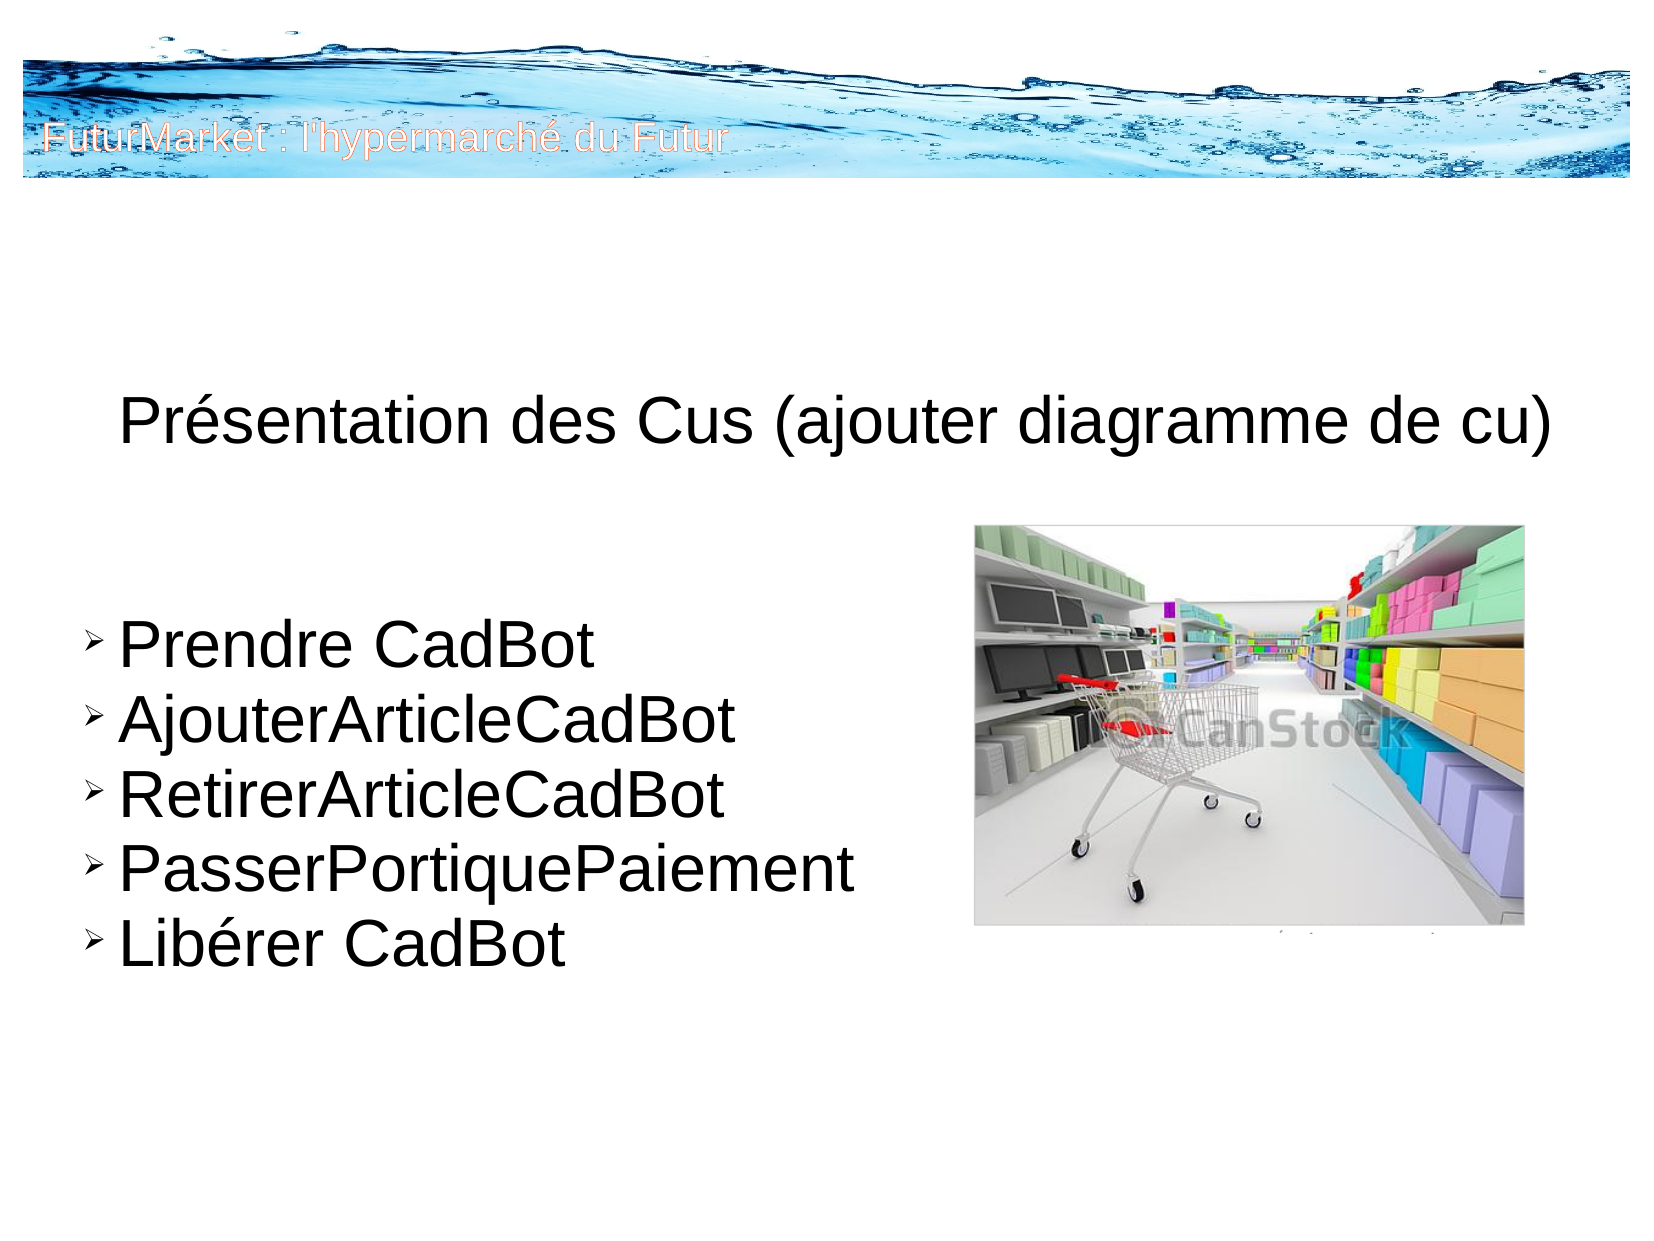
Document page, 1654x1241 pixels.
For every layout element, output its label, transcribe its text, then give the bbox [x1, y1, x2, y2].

picture [968, 519, 1536, 934]
picture [23, 23, 1630, 178]
subtitle Présentation des Cus (ajouter diagramme de cu) Prendre CadBot AjouterArticleCadBot RetirerArticleCadBot PasserPortiquePaiement Libérer CadBot [82, 354, 1571, 1010]
